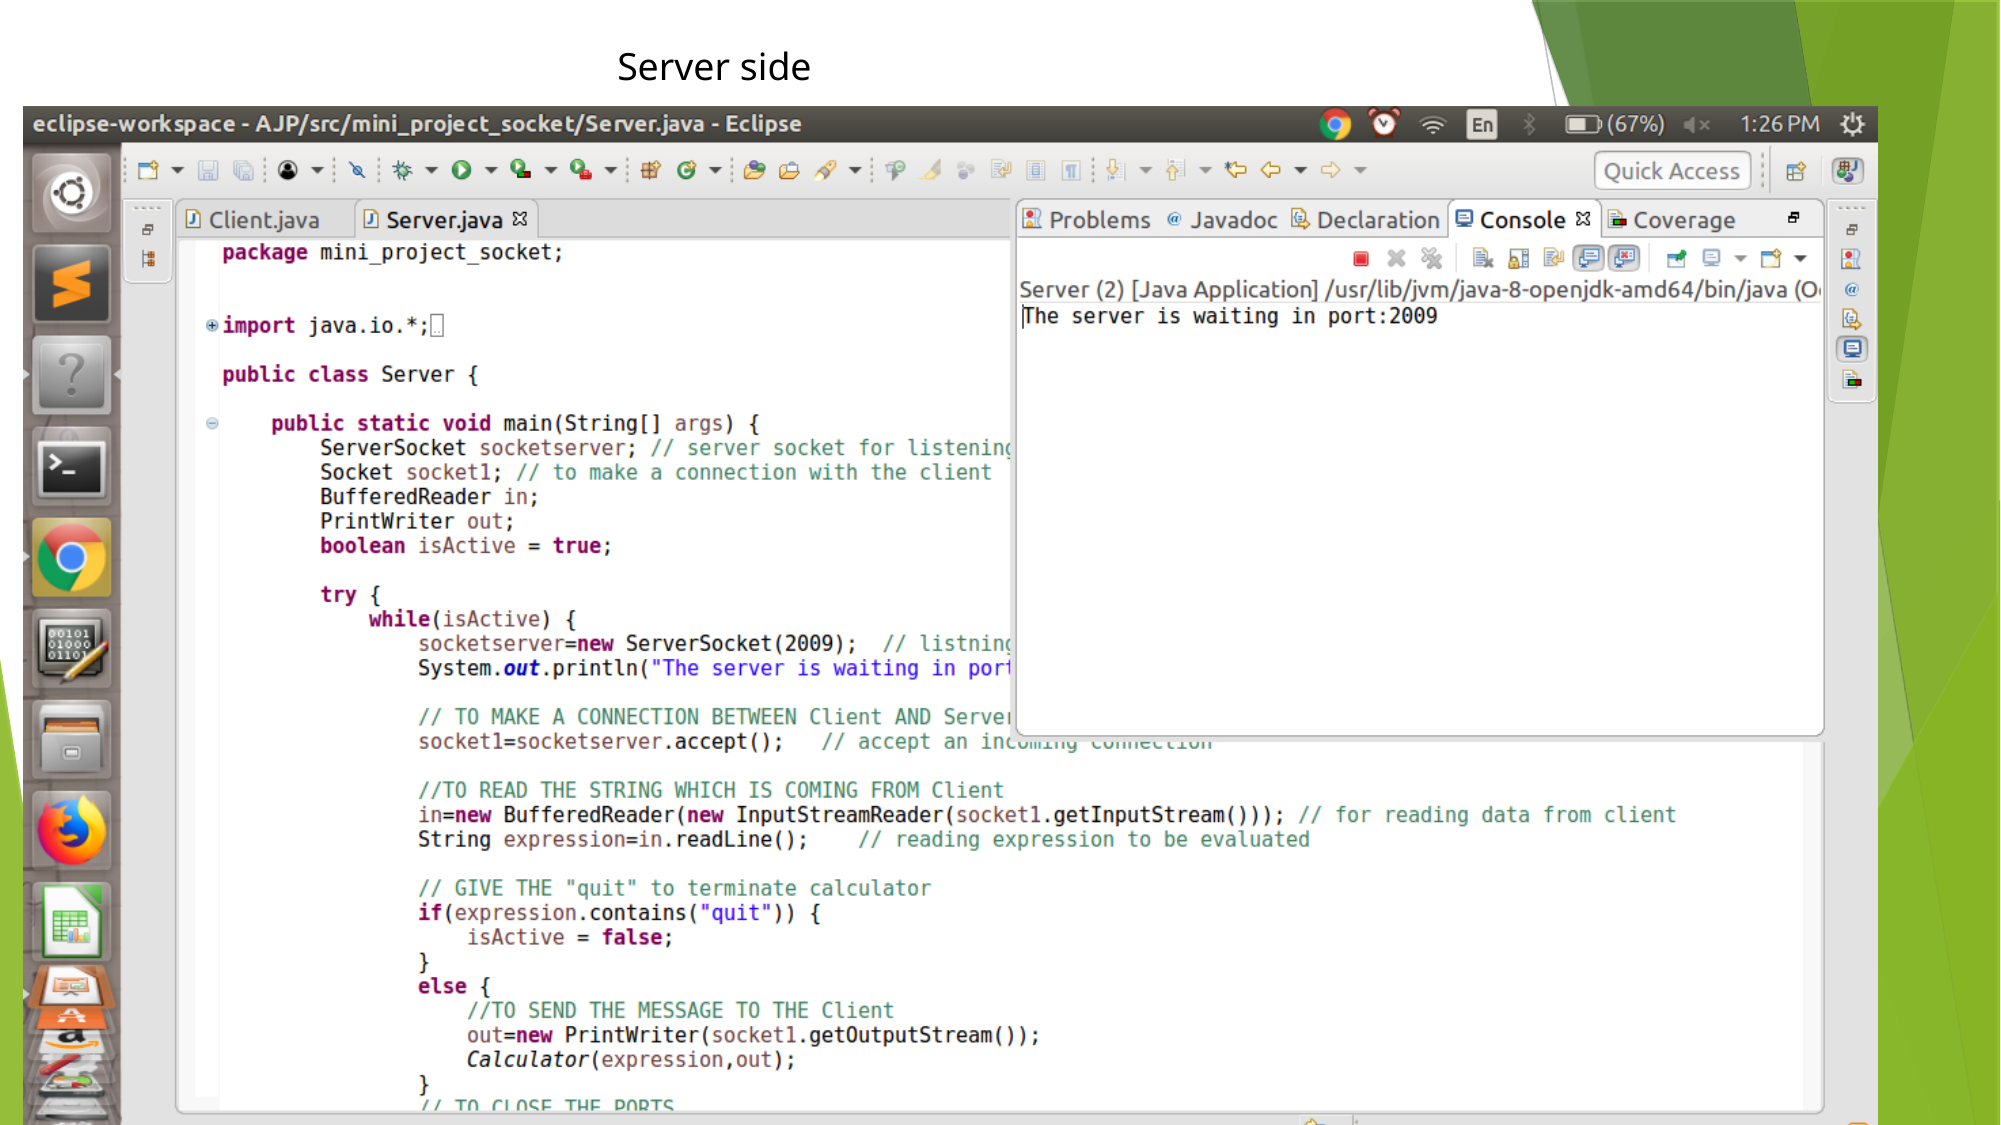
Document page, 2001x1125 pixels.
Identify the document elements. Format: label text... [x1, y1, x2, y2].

picture [23, 106, 1878, 1125]
title Server side [602, 35, 2000, 253]
